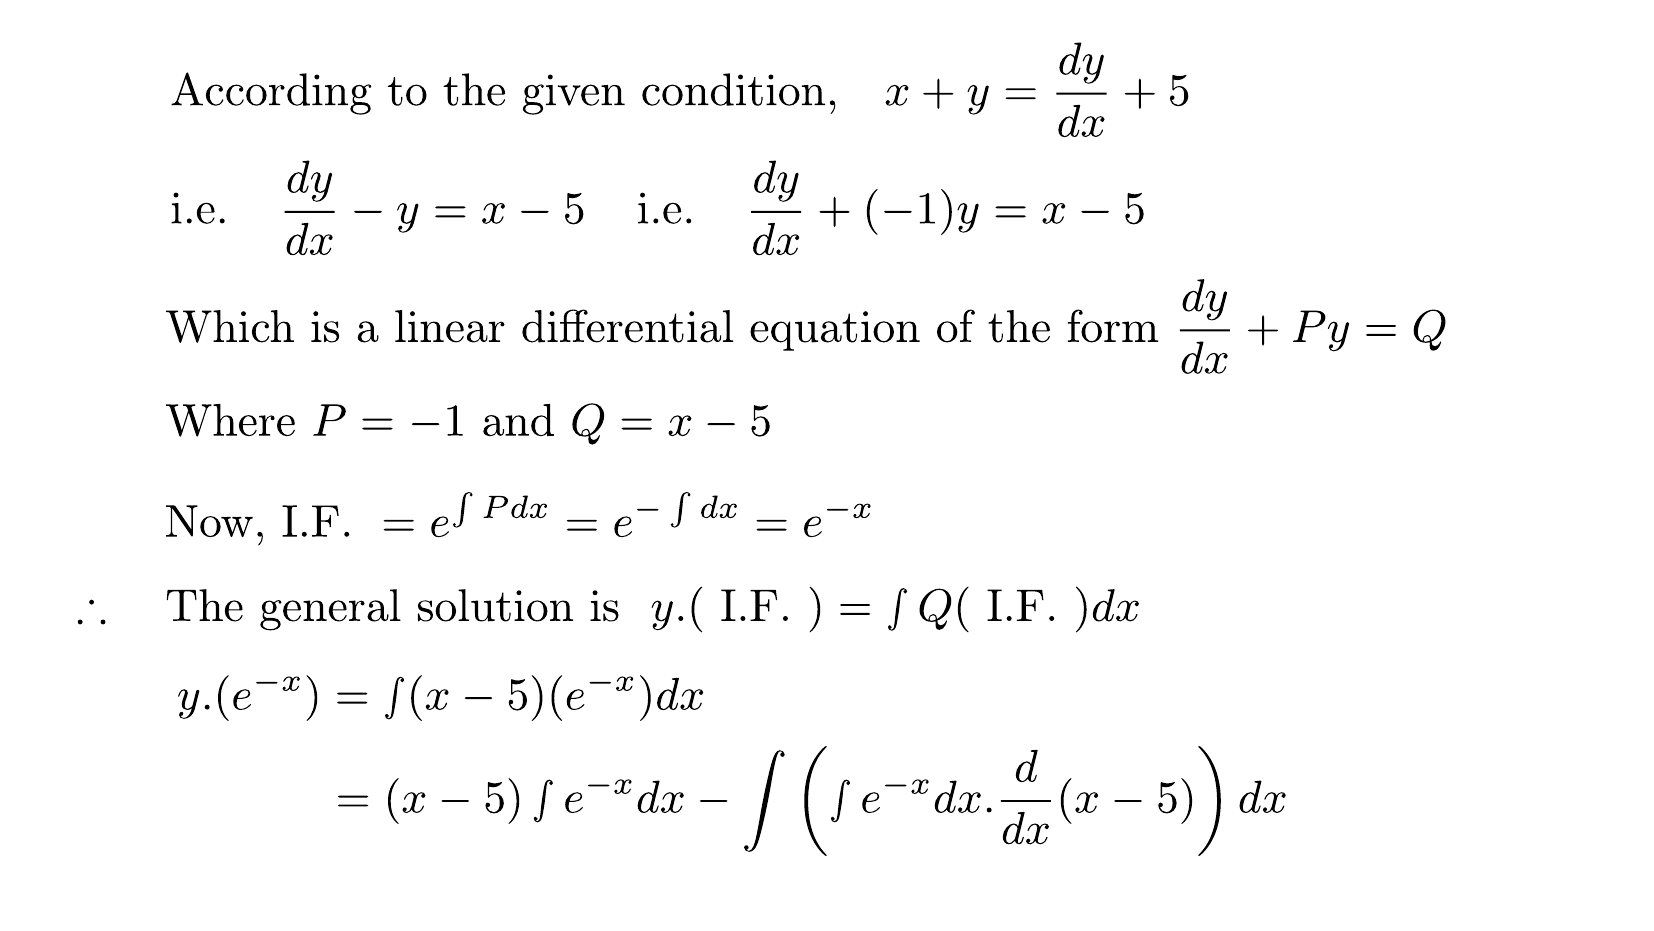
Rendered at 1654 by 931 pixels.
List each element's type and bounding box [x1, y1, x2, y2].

text_box [178, 675, 704, 721]
text_box [77, 586, 1139, 633]
text_box [166, 491, 871, 546]
text_box [166, 403, 770, 445]
text_box [166, 279, 1446, 374]
subtitle [47, 29, 1607, 896]
text_box [337, 746, 1286, 856]
text_box [171, 42, 1189, 138]
text_box [638, 160, 1144, 256]
text_box [171, 160, 584, 256]
